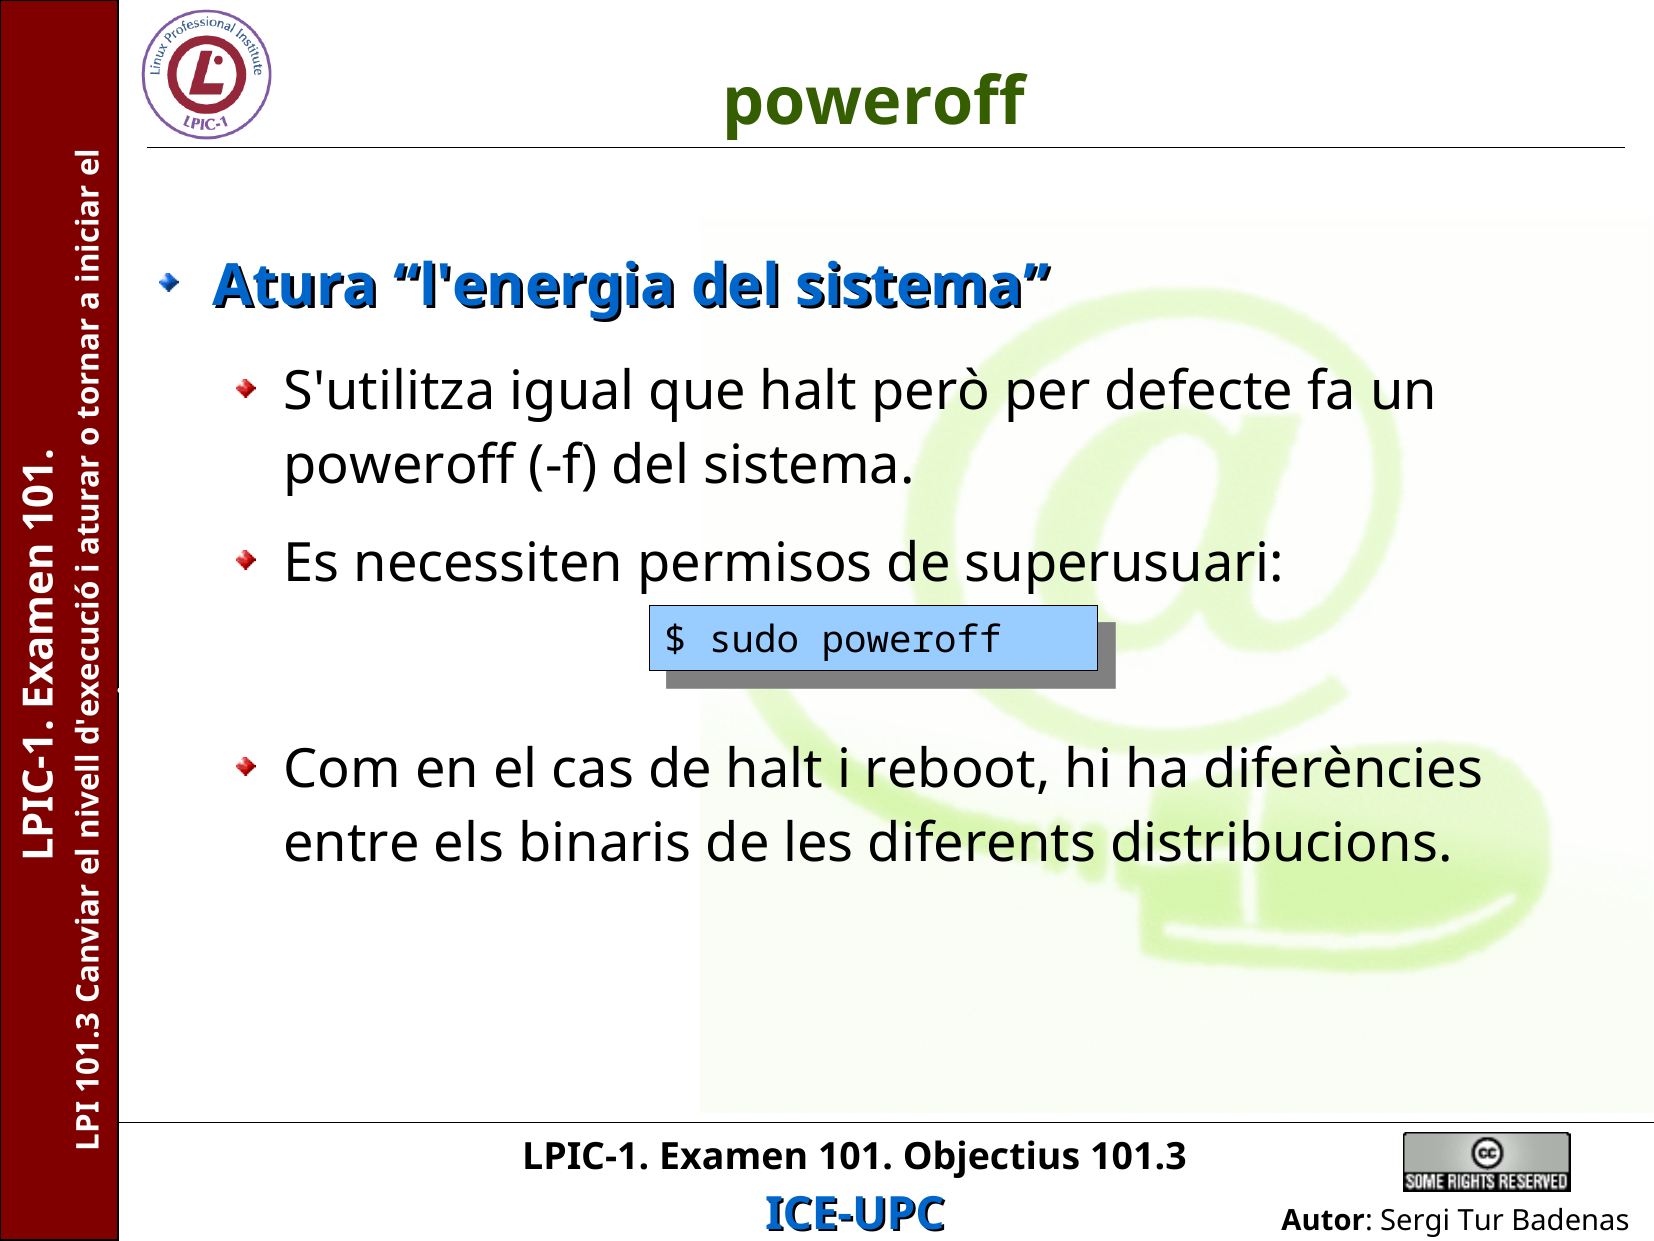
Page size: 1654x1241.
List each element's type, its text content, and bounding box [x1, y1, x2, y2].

title poweroff [129, 55, 1619, 142]
text_box $ sudo poweroff [649, 605, 1098, 669]
picture [135, 5, 277, 55]
picture [1403, 1132, 1571, 1192]
picture [700, 217, 1654, 1113]
list Atura “l'energia del sistema” S'utilitza igual que halt però per defecte fa un poweroff (-f) del sistema. Es necessiten permisos de superusuari: Com en el cas de halt i reboot, hi ha diferències entre els binaris de les diferents distribucions. [141, 242, 1630, 1078]
